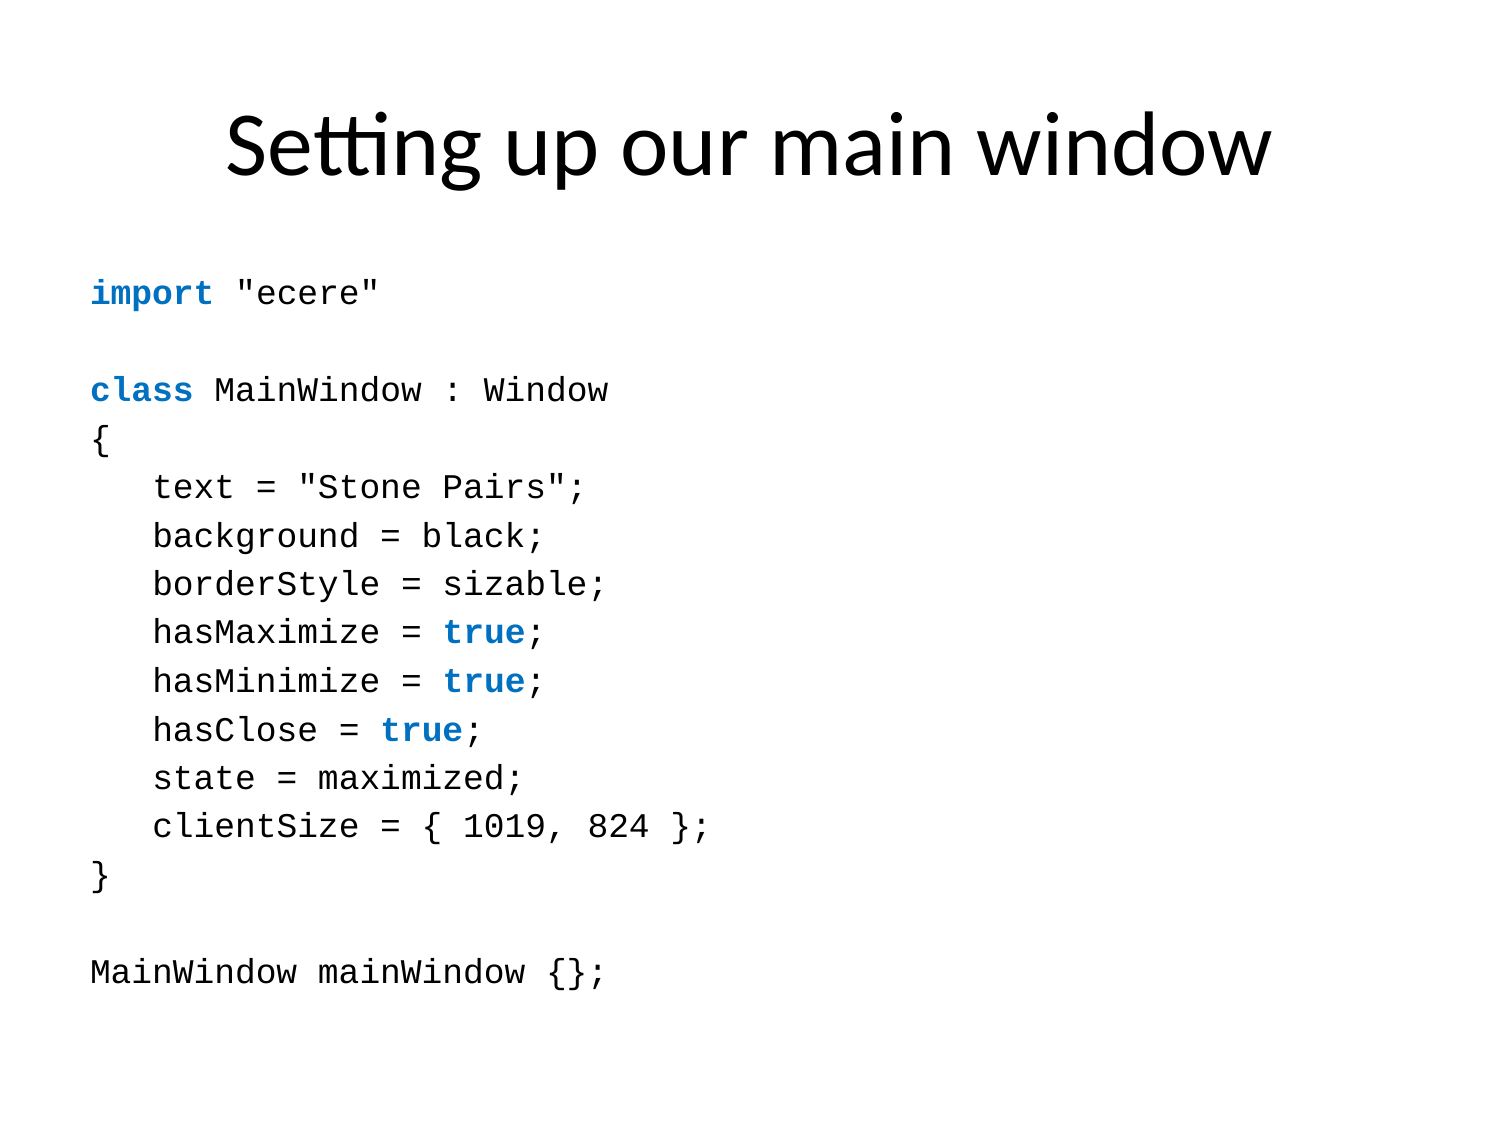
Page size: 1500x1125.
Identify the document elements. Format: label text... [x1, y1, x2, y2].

list import "ecere" class MainWindow : Window { text = "Stone Pairs"; background = black; borderStyle = sizable; hasMaximize = true; hasMinimize = true; hasClose = true; state = maximized; clientSize = { 1019, 824 }; } MainWindow mainWindow {}; [75, 262, 1425, 1005]
title Setting up our main window [75, 45, 1425, 233]
